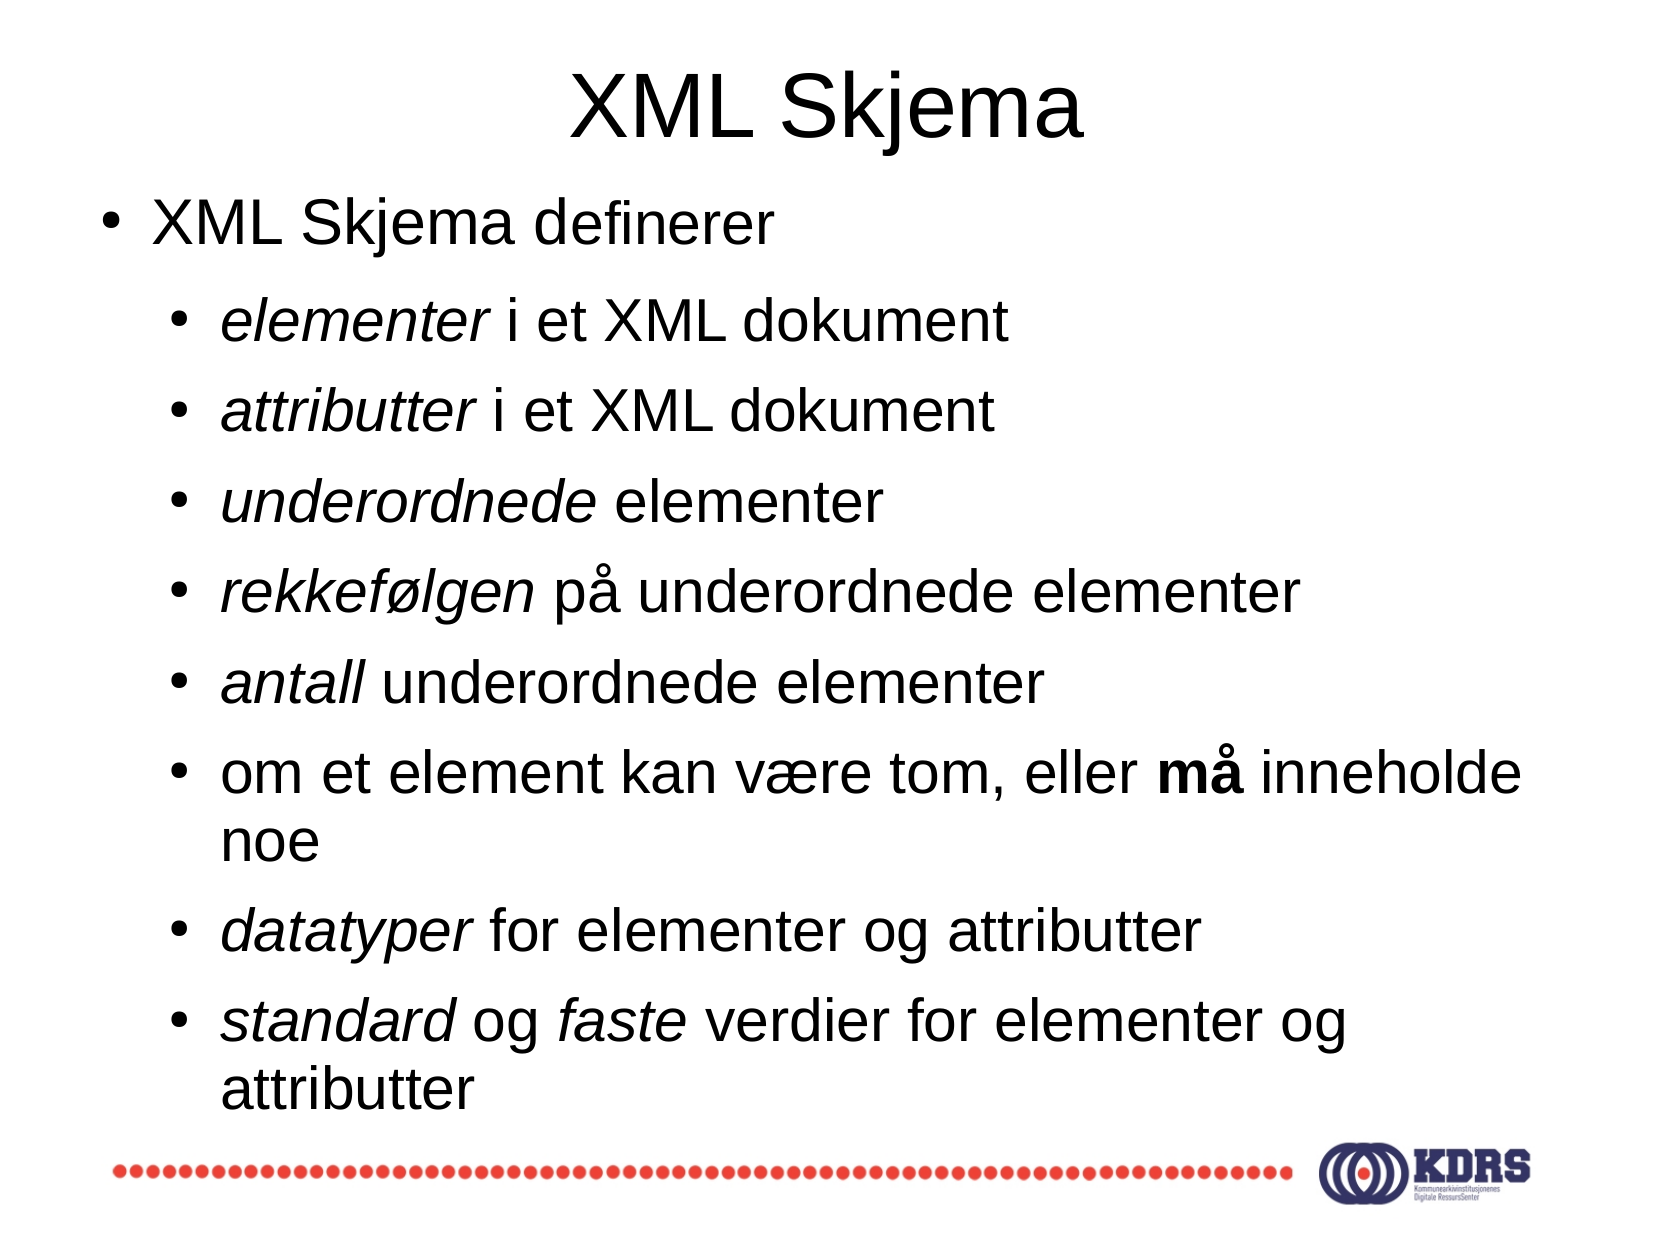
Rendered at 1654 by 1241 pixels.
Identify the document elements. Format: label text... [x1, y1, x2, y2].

picture [85, 1131, 1557, 1219]
title XML Skjema [82, 49, 1571, 162]
list XML Skjema definerer elementer i et XML dokument attributter i et XML dokument underordnede elementer rekkefølgen på underordnede elementer antall underordnede elementer om et element kan være tom, eller må inneholde noe datatyper for elementer og attributter standard og faste verdier for elementer og attributter [82, 185, 1571, 1131]
